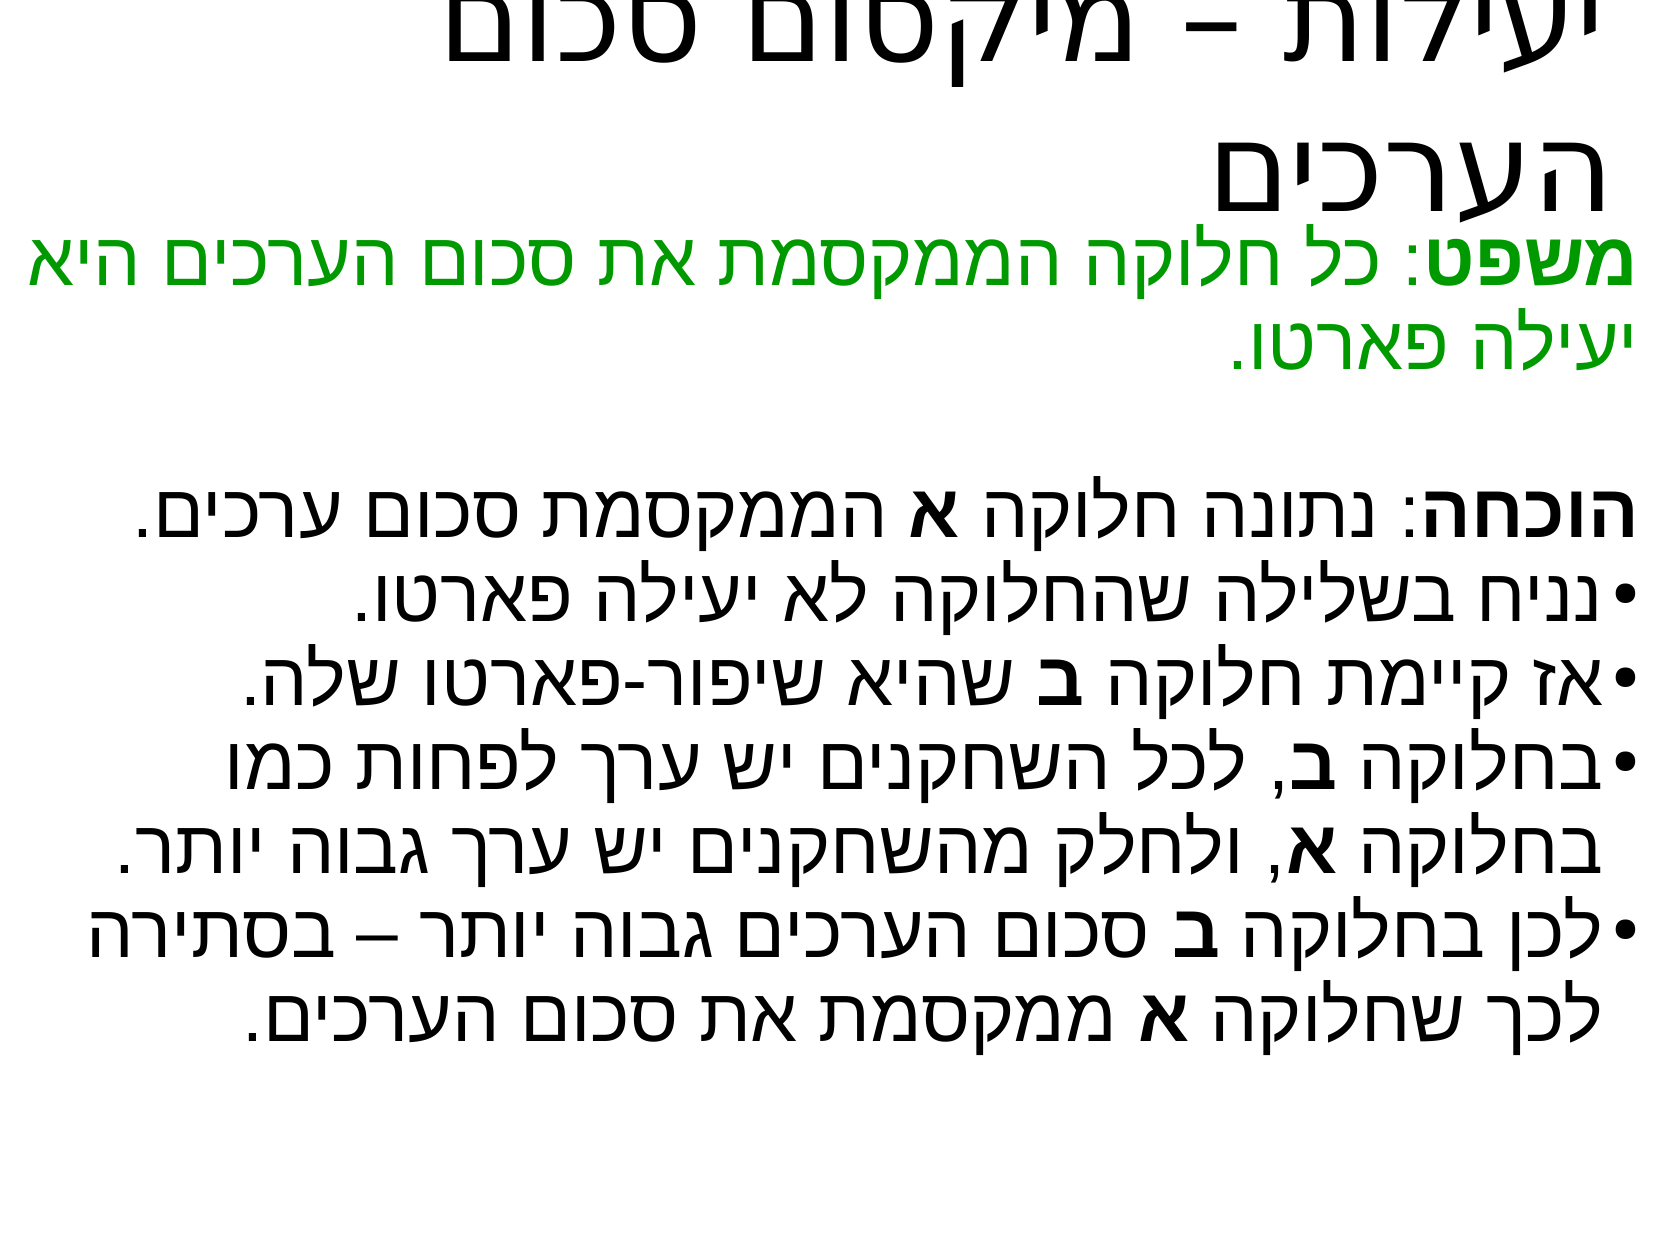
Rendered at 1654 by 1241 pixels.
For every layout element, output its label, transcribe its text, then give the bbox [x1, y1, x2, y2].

title יעילות – מיקסום סכום הערכים [30, 7, 1654, 166]
text_box משפט: כל חלוקה הממקסמת את סכום הערכים היא יעילה פארטו. הוכחה: נתונה חלוקה א הממקסמת סכום ערכים. נניח בשלילה שהחלוקה לא יעילה פארטו. אז קיימת חלוקה ב שהיא שיפור-פארטו שלה. בחלוקה ב, לכל השחקנים יש ערך לפחות כמו בחלוקה א, ולחלק מהשחקנים יש ערך גבוה יותר. לכן בחלוקה ב סכום הערכים גבוה יותר – בסתירה לכך שחלוקה א ממקסמת את סכום הערכים. [0, 210, 1654, 1065]
